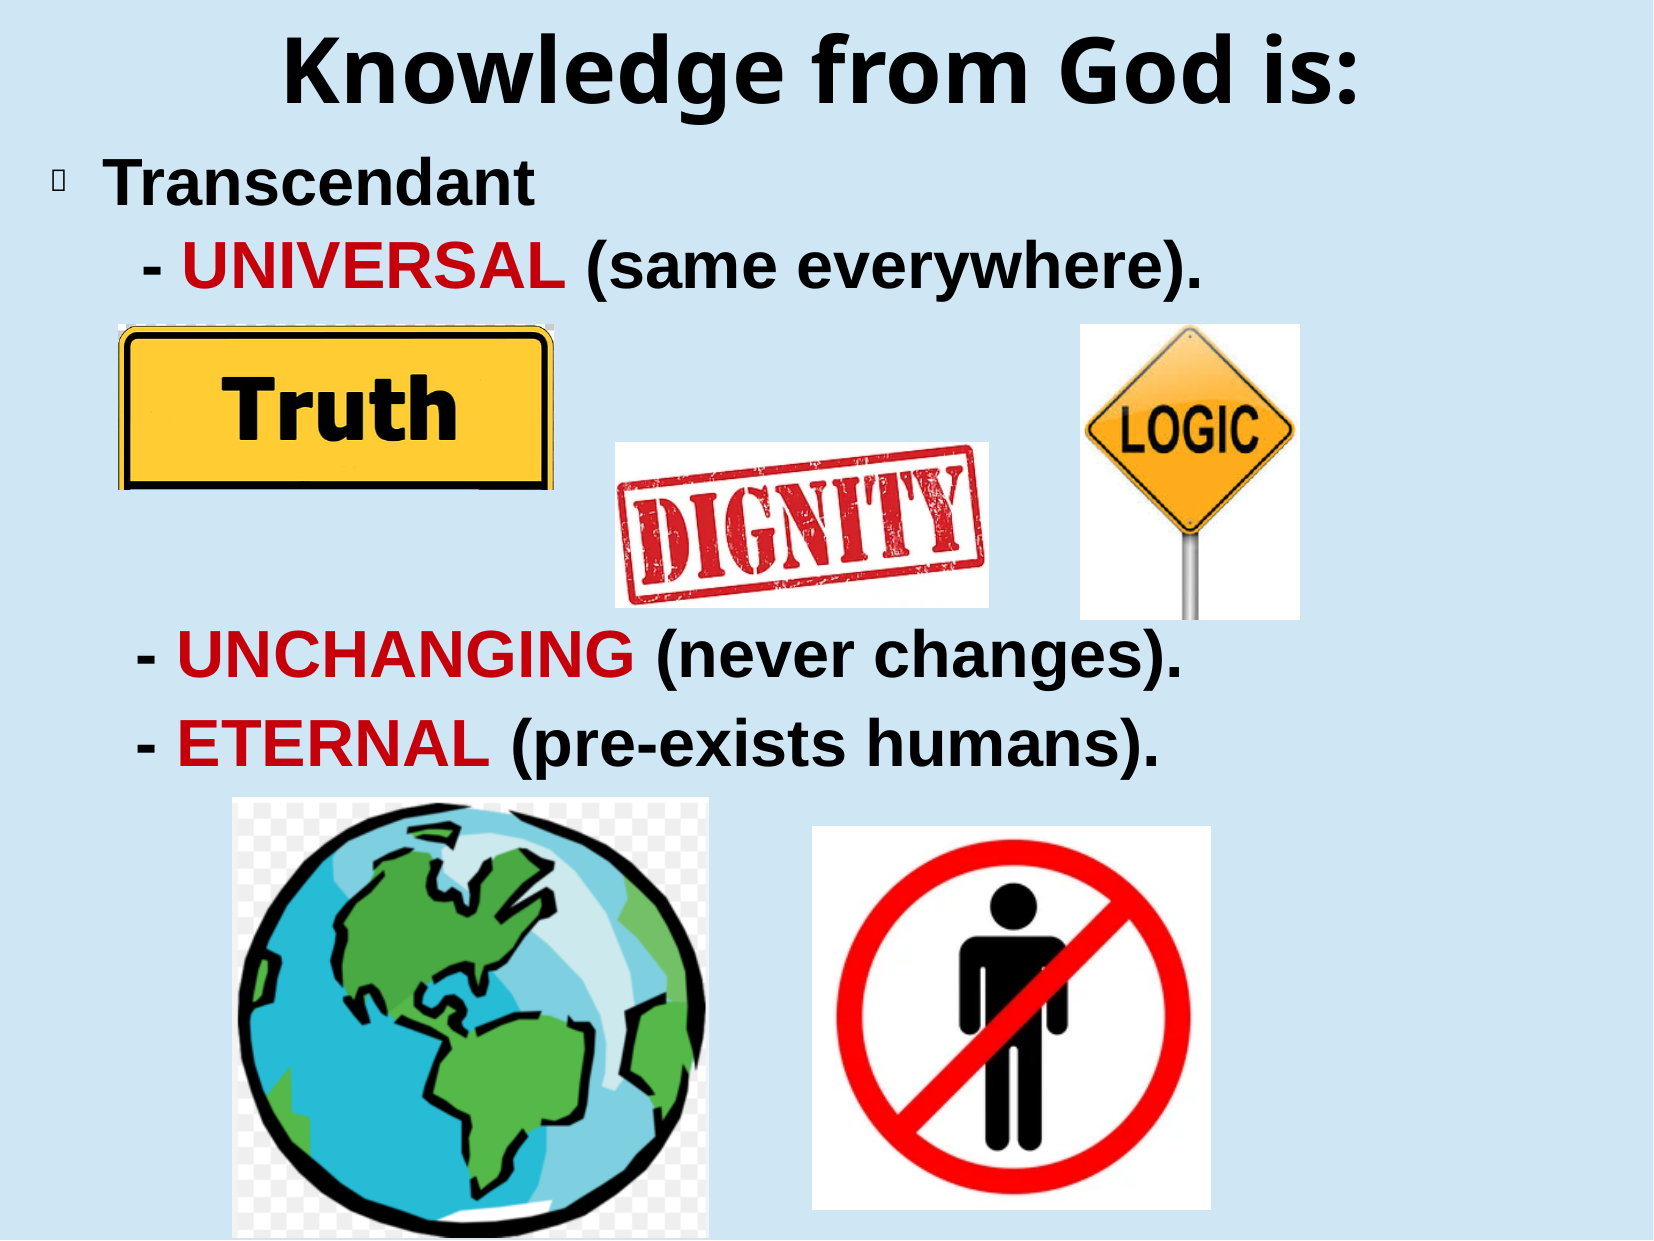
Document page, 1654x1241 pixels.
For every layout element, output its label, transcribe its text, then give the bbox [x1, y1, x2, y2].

list - UNIVERSAL (same everywhere). [49, 230, 1363, 299]
title Knowledge from God is: [76, 0, 1565, 178]
list - ETERNAL (pre-exists humans). [118, 708, 1302, 792]
list - UNCHANGING (never changes). [118, 620, 1190, 699]
picture [1080, 324, 1300, 620]
picture [812, 826, 1211, 1210]
picture [232, 797, 709, 1238]
picture [615, 442, 989, 608]
list Transcendant [31, 147, 1611, 216]
picture [118, 324, 555, 490]
